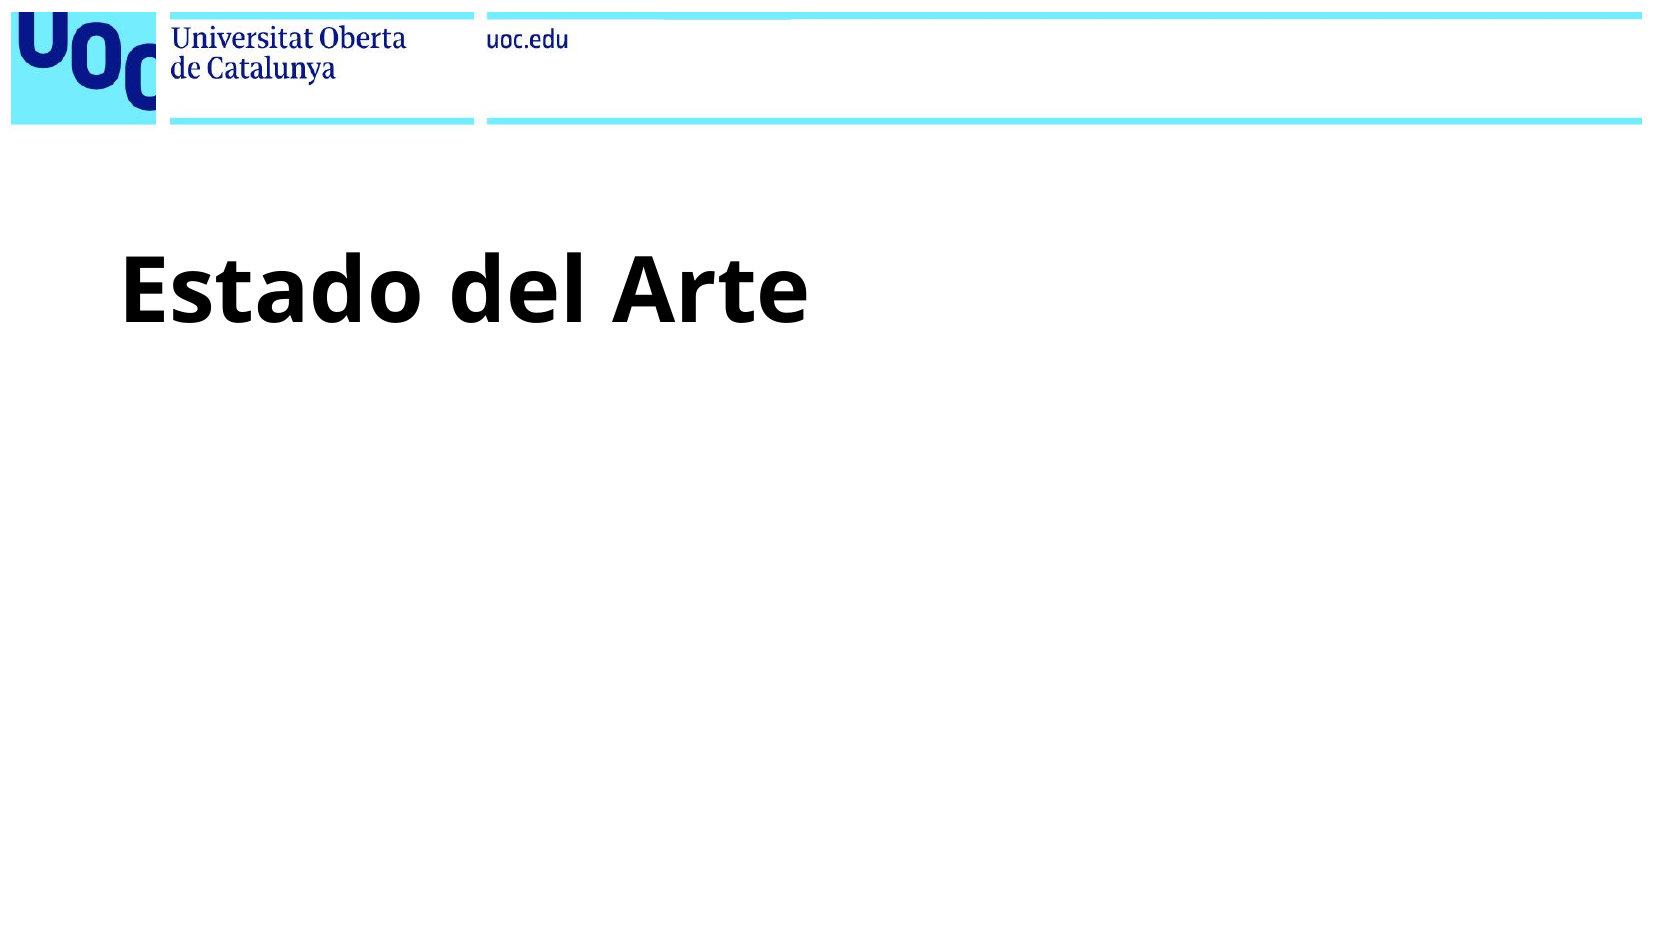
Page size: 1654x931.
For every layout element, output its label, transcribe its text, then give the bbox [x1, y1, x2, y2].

text_box Estado del Arte [118, 224, 1607, 350]
picture [11, 12, 1642, 130]
